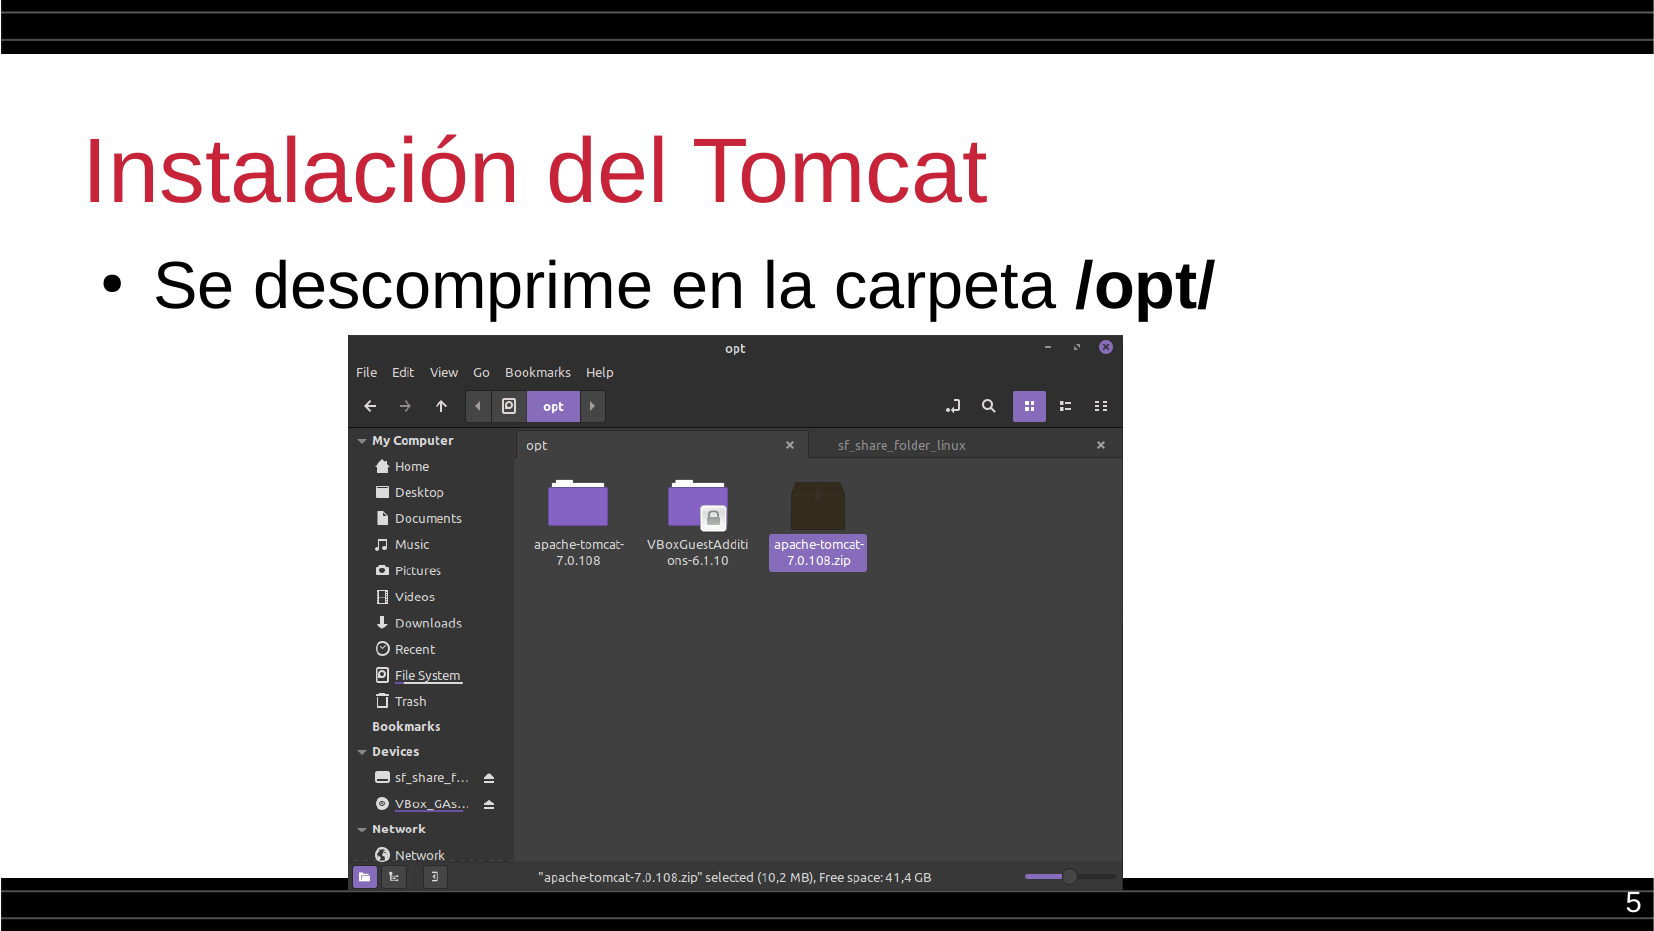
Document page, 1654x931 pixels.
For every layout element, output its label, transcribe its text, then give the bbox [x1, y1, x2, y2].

title Instalación del Tomcat [82, 92, 1571, 248]
picture [1, 0, 1654, 54]
picture [1, 335, 1654, 931]
list Se descomprime en la carpeta /opt/ [82, 248, 1571, 827]
